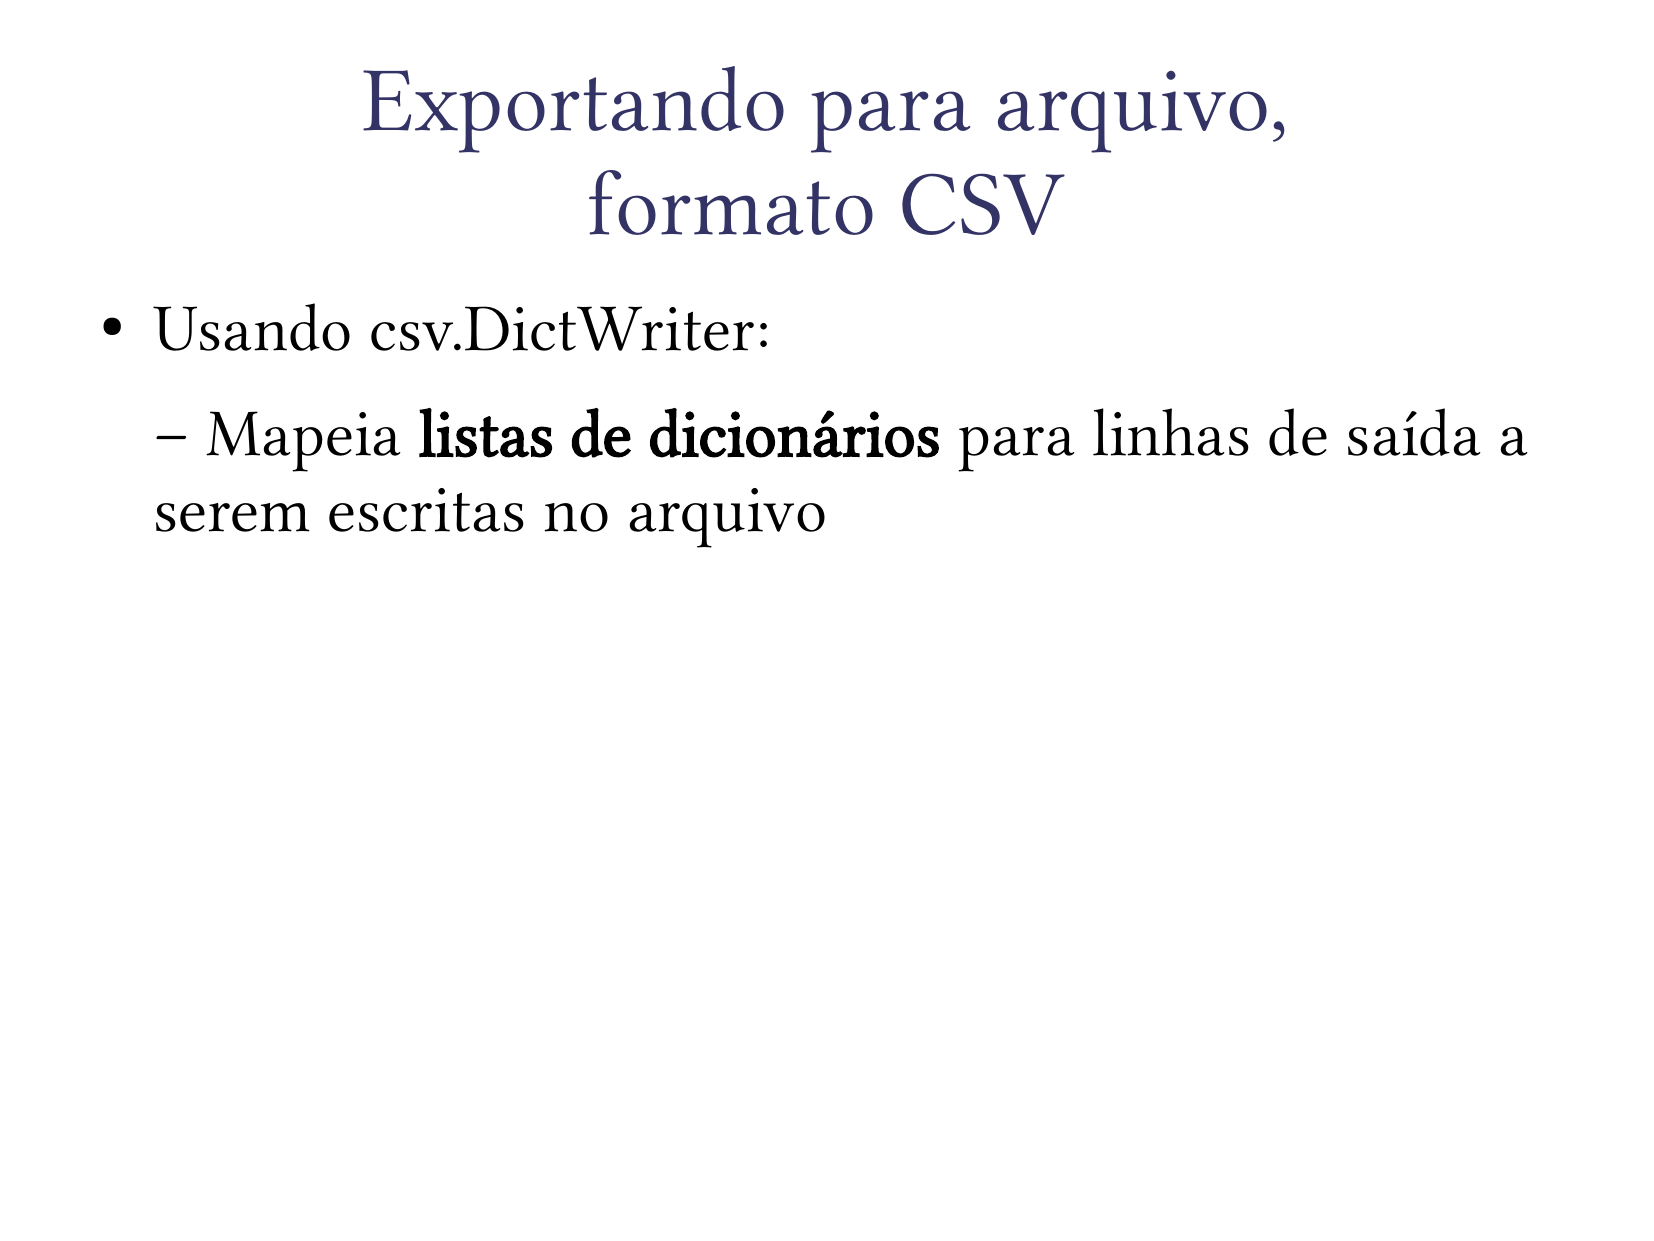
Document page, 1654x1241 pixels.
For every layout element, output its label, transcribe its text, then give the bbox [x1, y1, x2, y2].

title Exportando para arquivo, formato CSV [82, 47, 1571, 259]
list Usando csv.DictWriter: – Mapeia listas de dicionários para linhas de saída a serem escritas no arquivo [82, 290, 1571, 1010]
